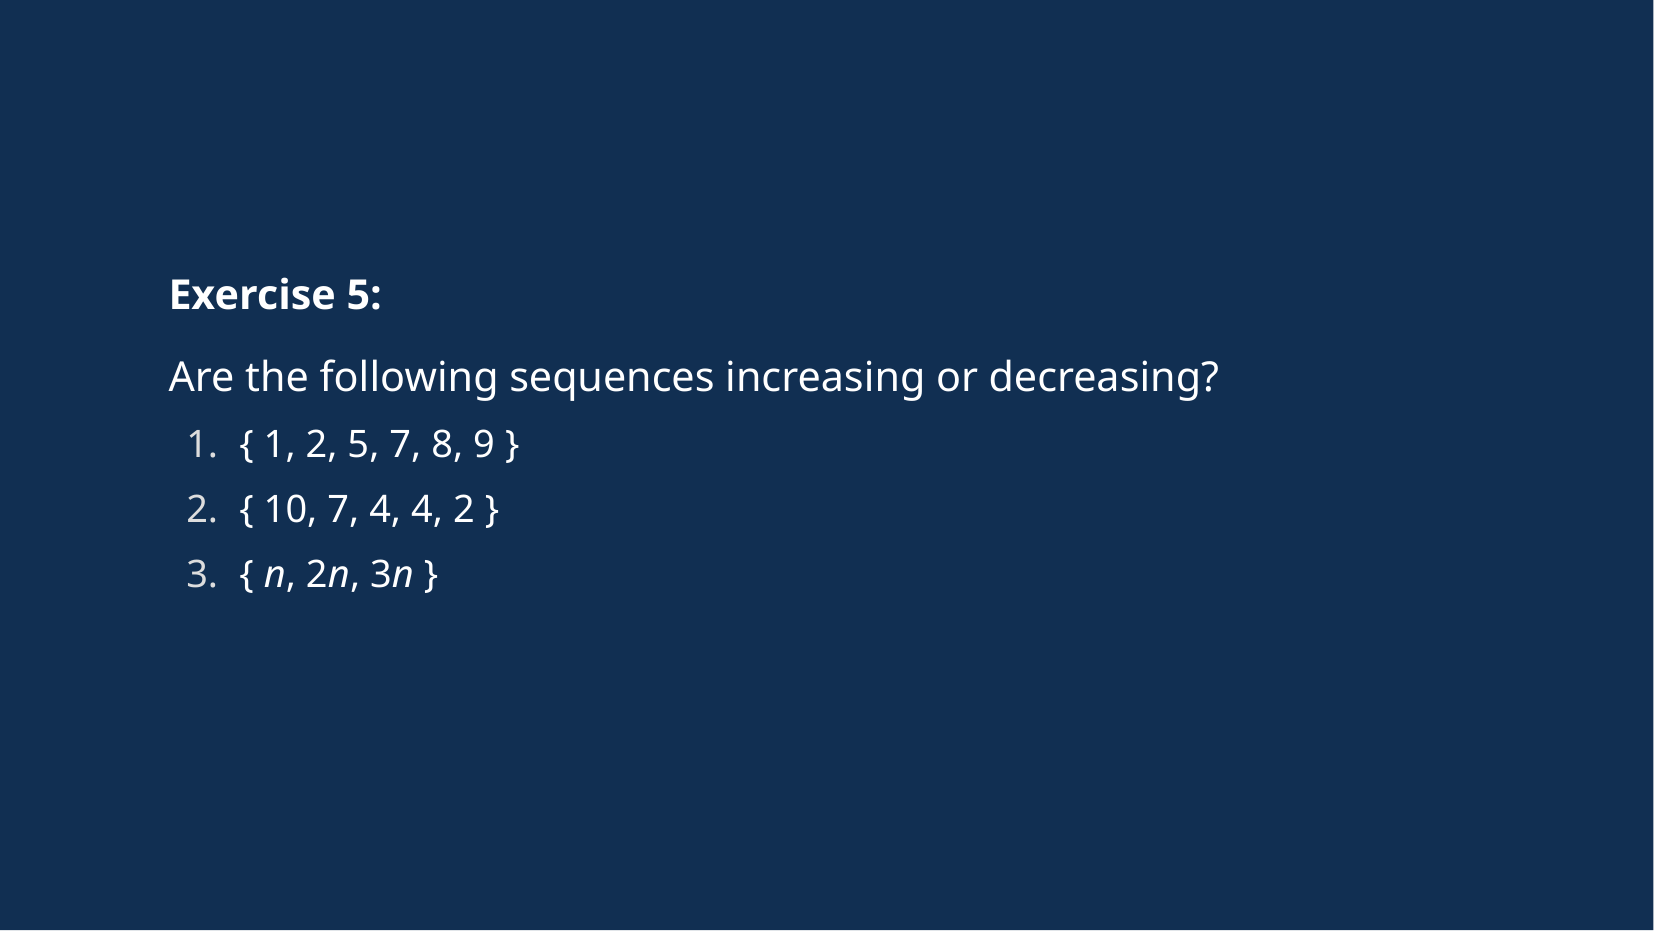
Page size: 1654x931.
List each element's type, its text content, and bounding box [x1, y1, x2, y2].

list Exercise 5: Are the following sequences increasing or decreasing? { 1, 2, 5, 7, 8, 9 } { 10, 7, 4, 4, 2 } { n, 2n, 3n } [97, 268, 1563, 806]
